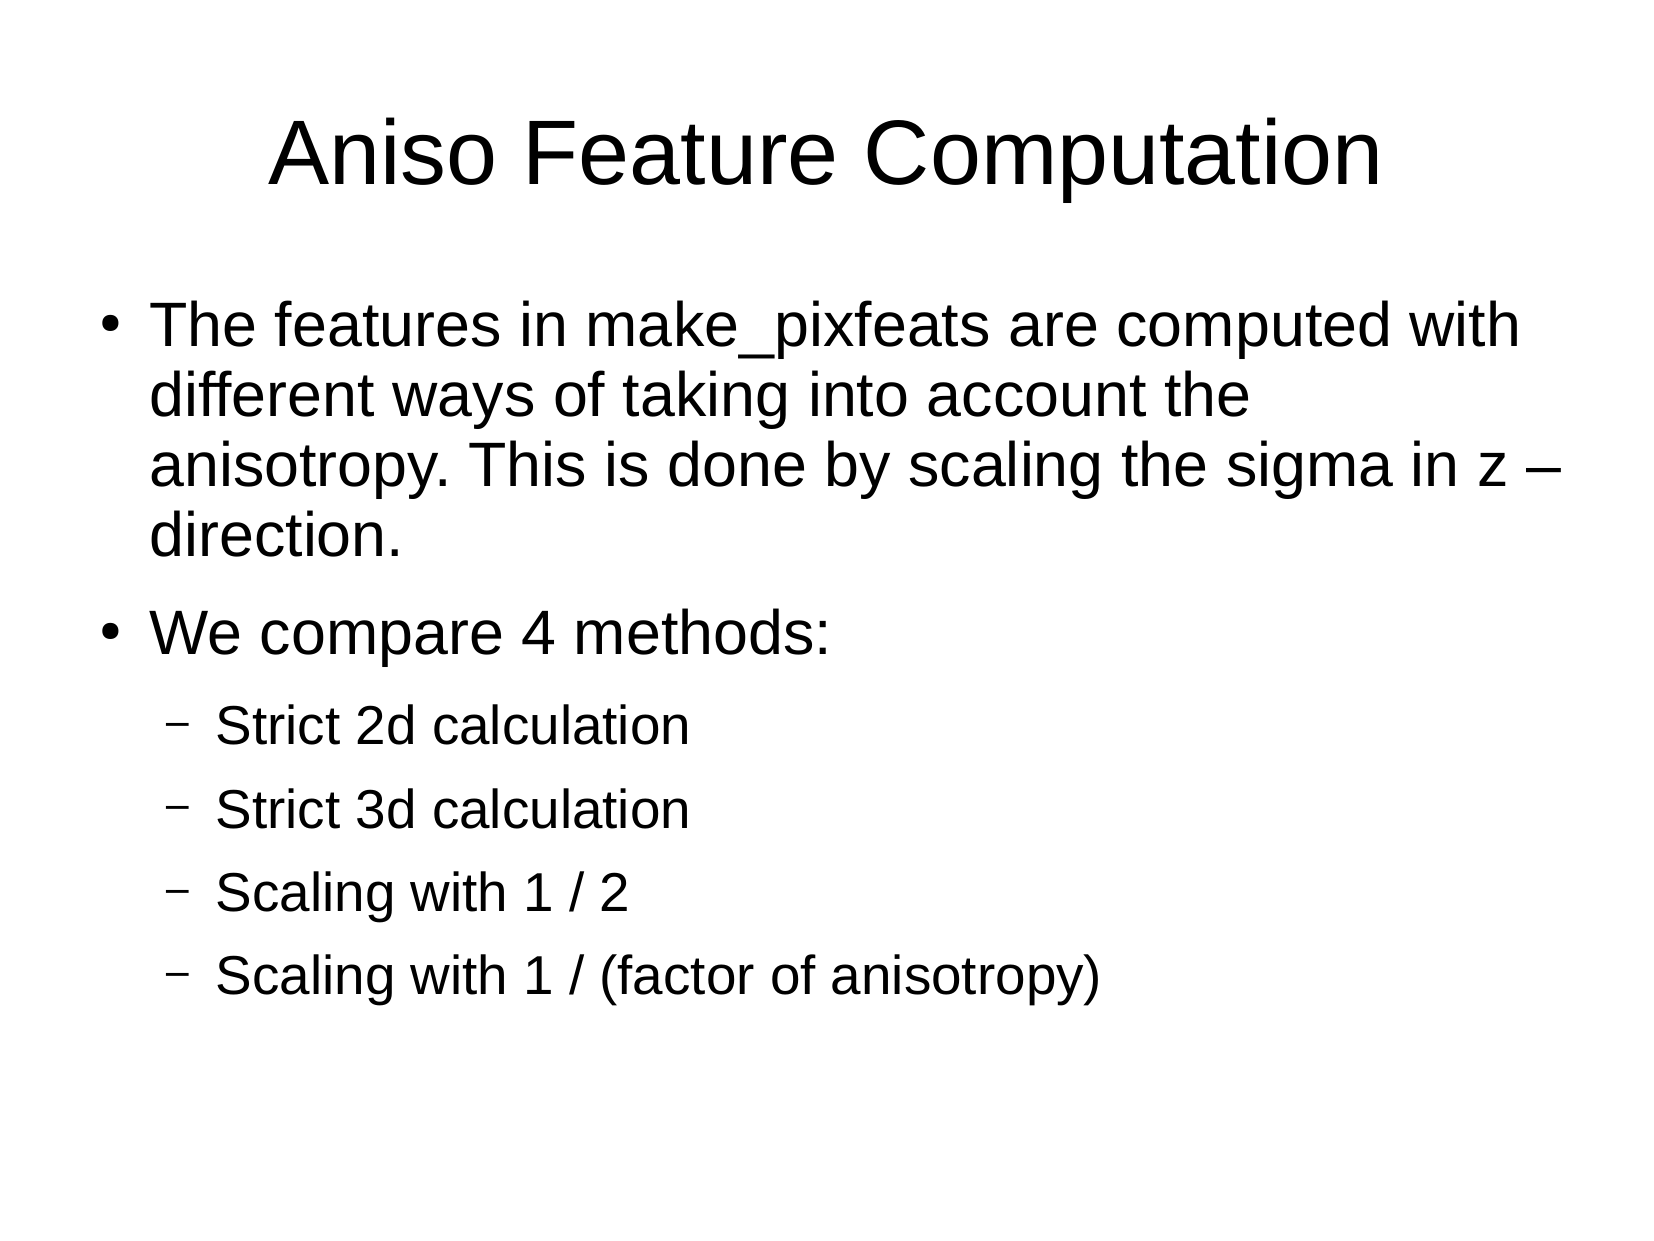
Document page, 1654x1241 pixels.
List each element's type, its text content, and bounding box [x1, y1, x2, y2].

list The features in make_pixfeats are computed with different ways of taking into account the anisotropy. This is done by scaling the sigma in z – direction. We compare 4 methods: Strict 2d calculation Strict 3d calculation Scaling with 1 / 2 Scaling with 1 / (factor of anisotropy) [82, 290, 1571, 1010]
title Aniso Feature Computation [82, 49, 1571, 257]
